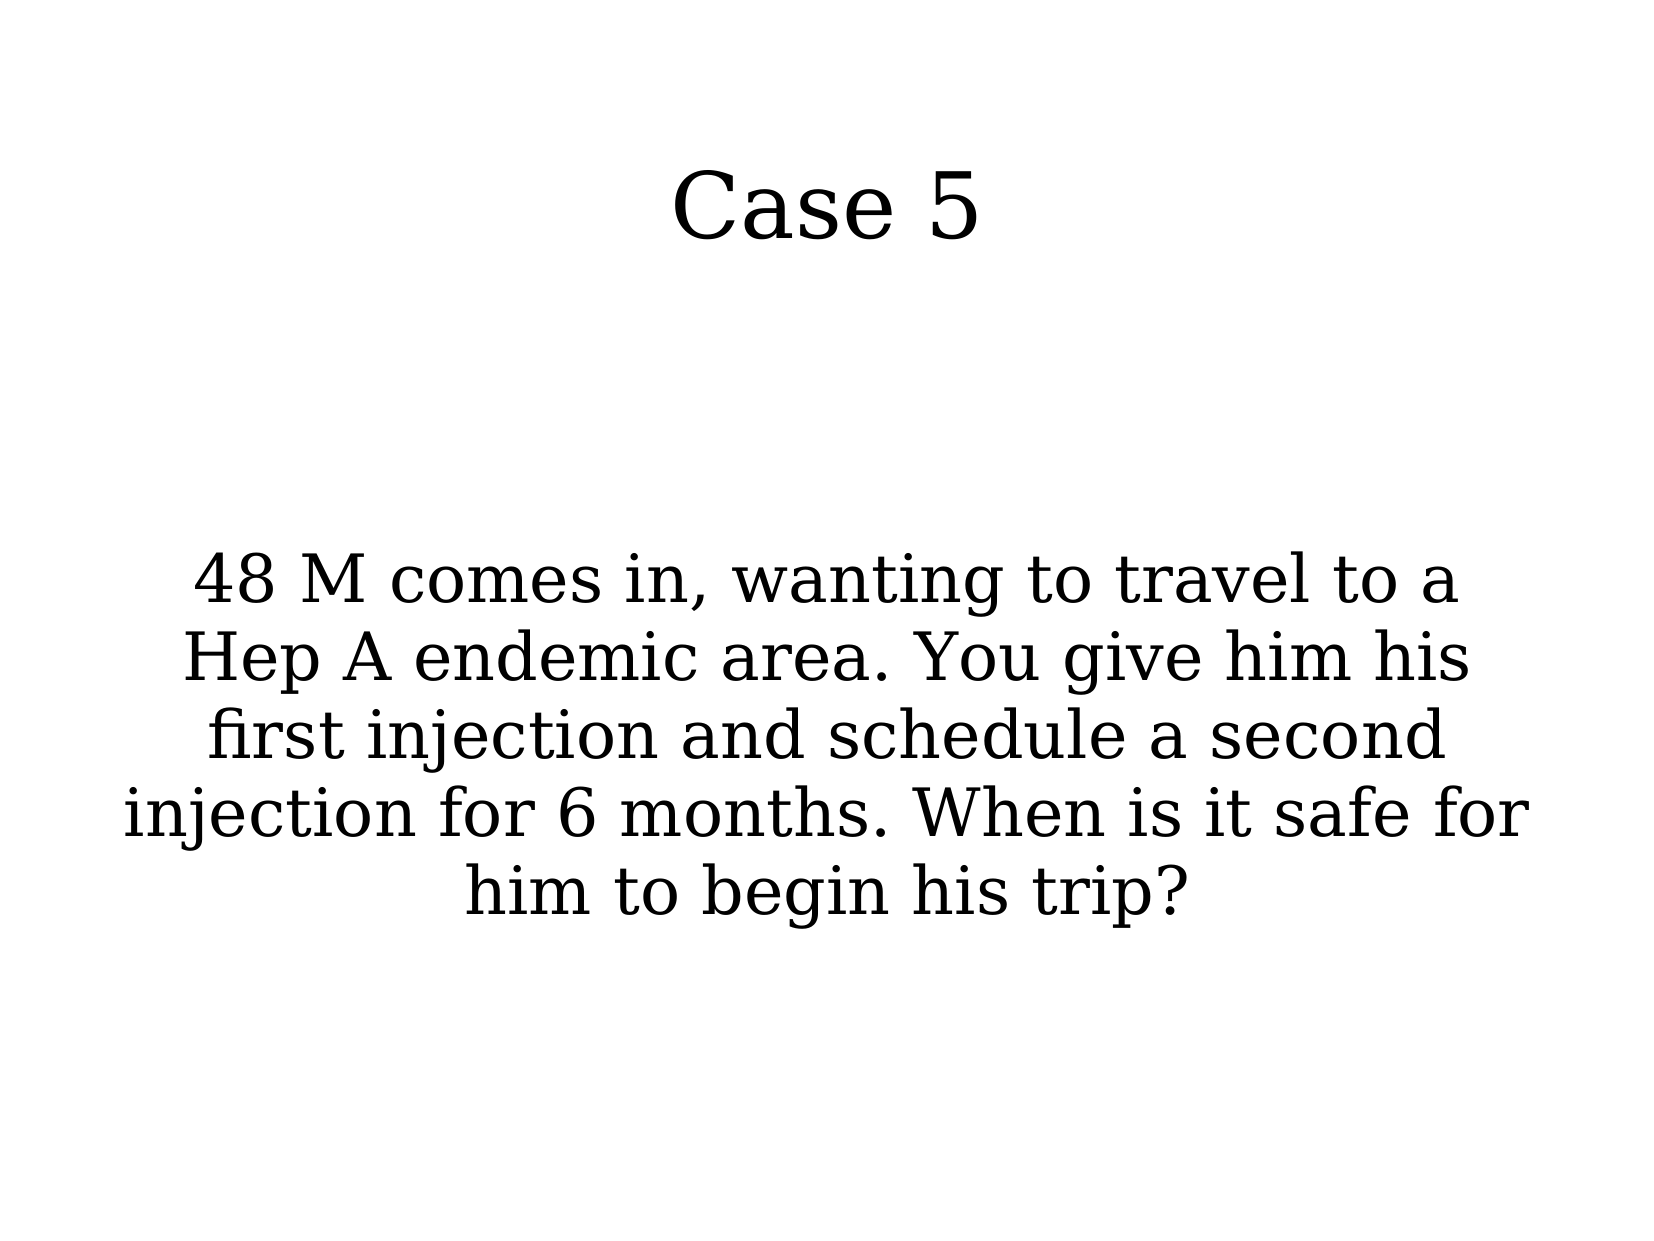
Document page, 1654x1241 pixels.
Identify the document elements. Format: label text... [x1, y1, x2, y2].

subtitle 48 M comes in, wanting to travel to a Hep A endemic area. You give him his first injection and schedule a second injection for 6 months. When is it safe for him to begin his trip? [121, 344, 1534, 1127]
title Case 5 [121, 102, 1534, 311]
